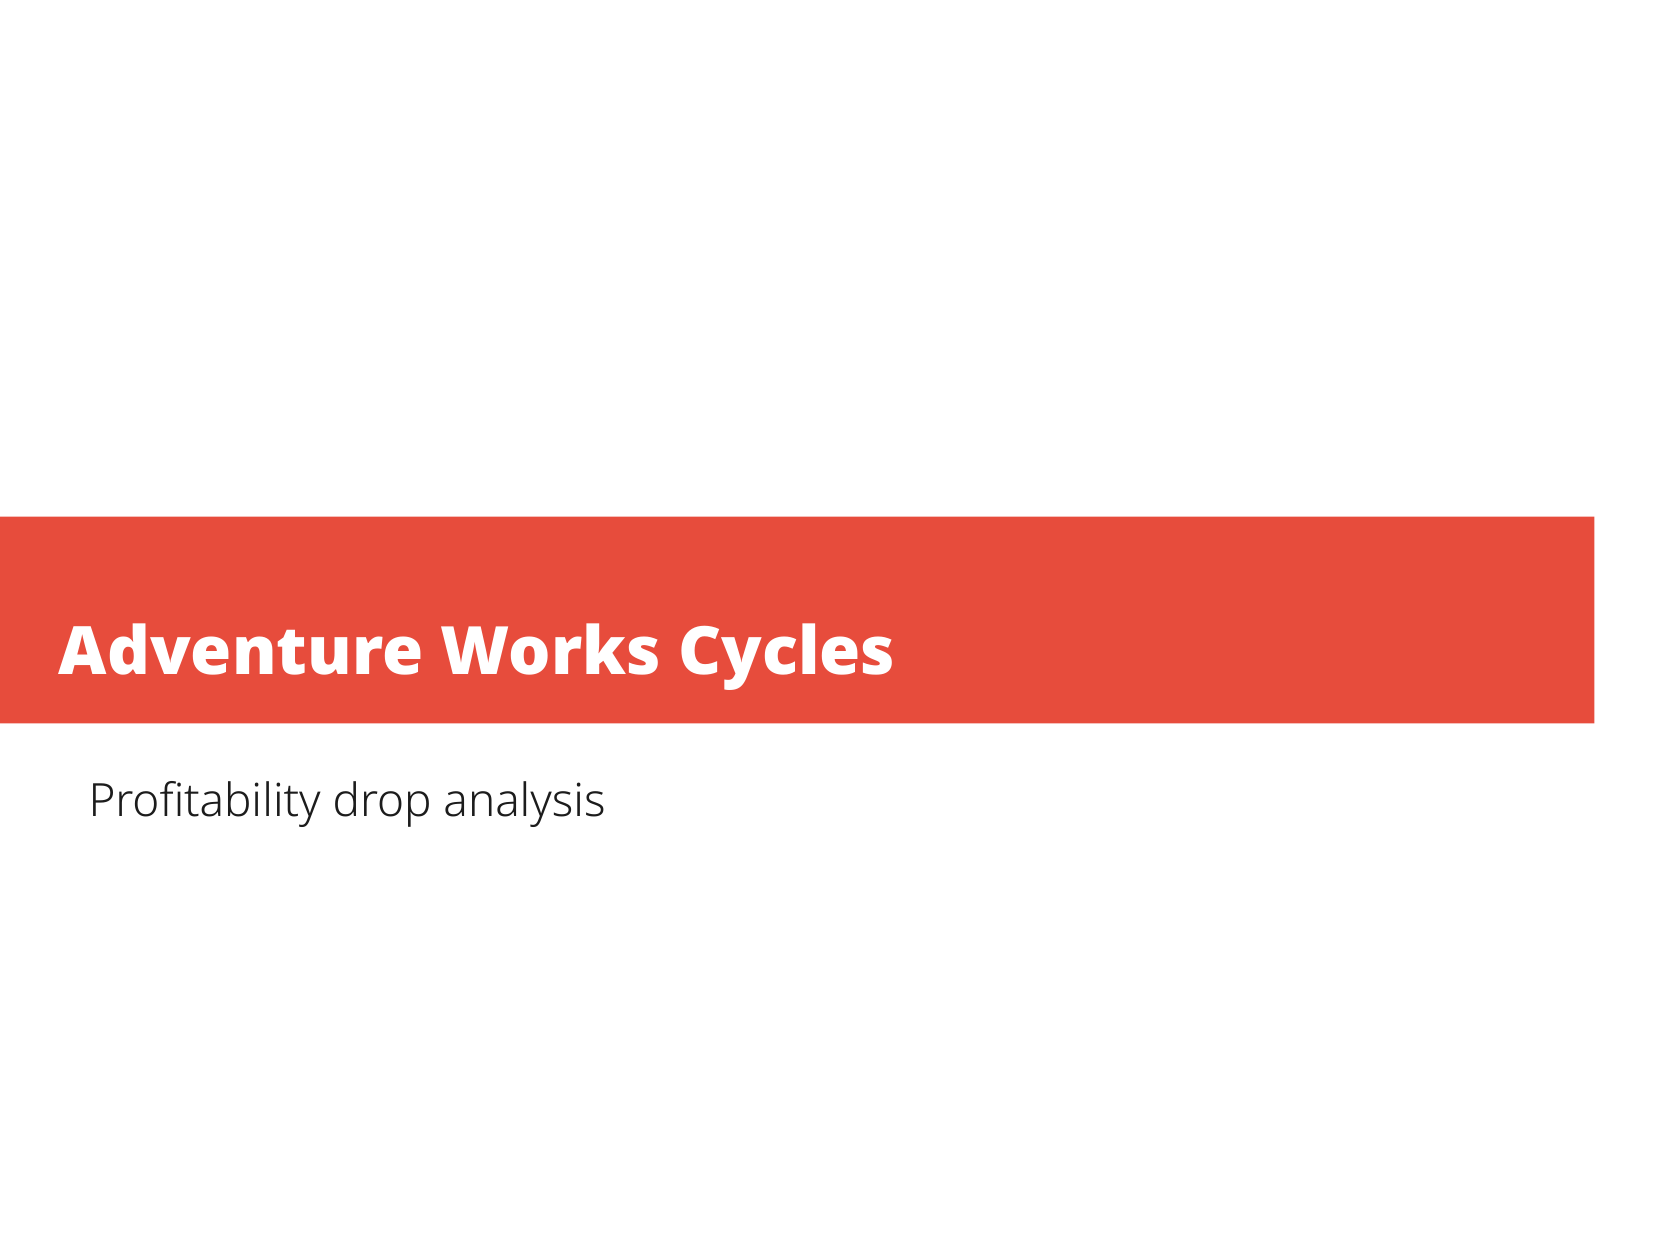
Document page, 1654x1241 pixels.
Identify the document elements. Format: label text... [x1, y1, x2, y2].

subtitle Profitability drop analysis [88, 767, 1595, 1182]
title Adventure Works Cycles [59, 546, 1595, 694]
